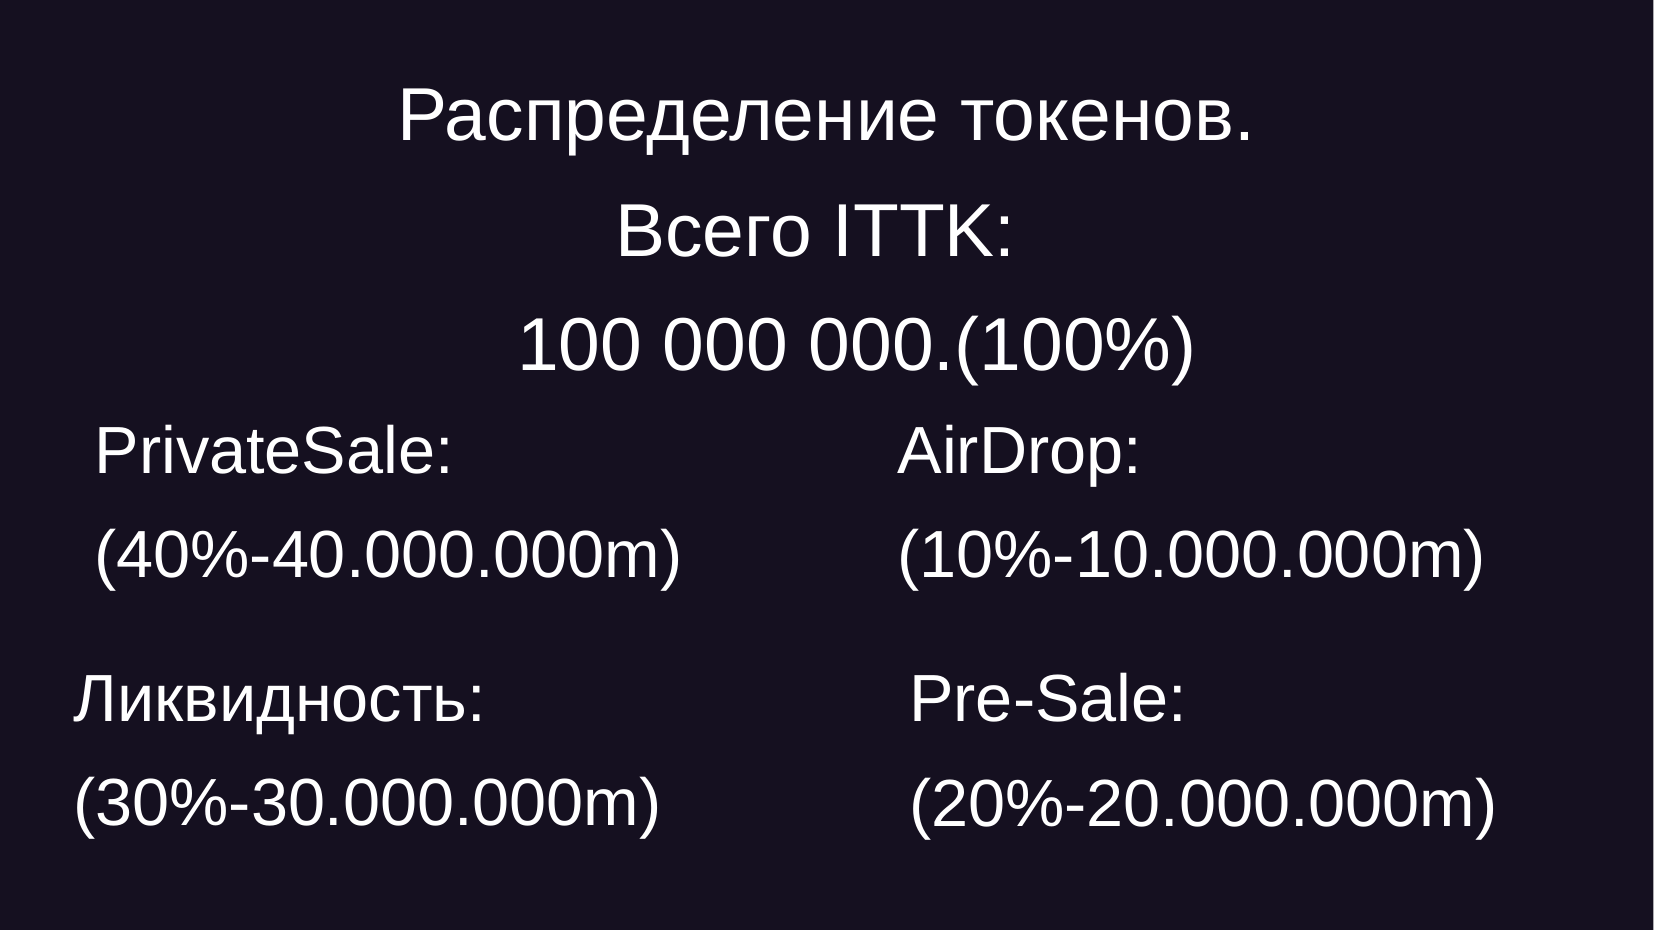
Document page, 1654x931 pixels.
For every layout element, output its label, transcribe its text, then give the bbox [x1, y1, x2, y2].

title Распределение токенов. [82, 37, 1571, 193]
list Всего ITTK: 100 000 000.(100%) [6, 188, 1554, 397]
list PrivateSale: (40%-40.000.000m) [23, 412, 826, 638]
list Ликвидность: (30%-30.000.000m) [2, 660, 969, 886]
list Pre-Sale: (20%-20.000.000m) [838, 661, 1619, 887]
list AirDrop: (10%-10.000.000m) [826, 412, 1608, 638]
